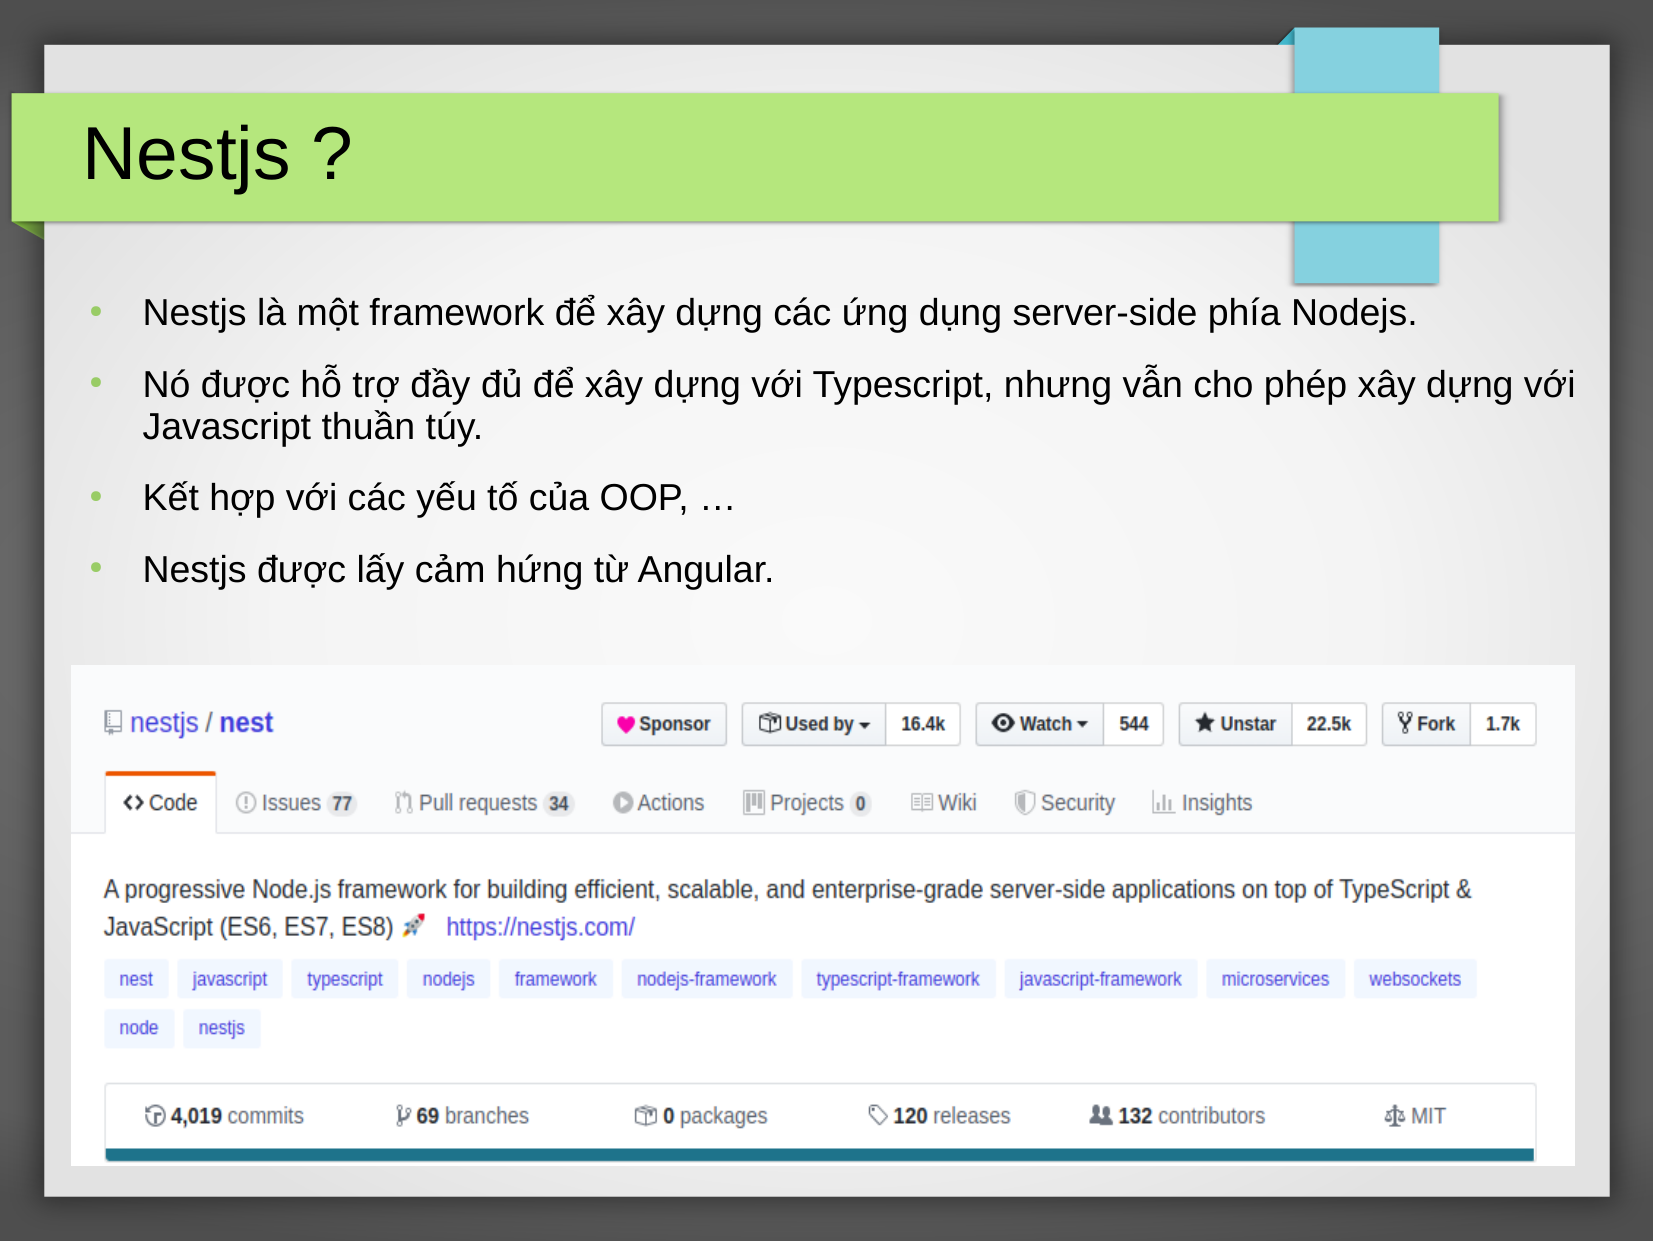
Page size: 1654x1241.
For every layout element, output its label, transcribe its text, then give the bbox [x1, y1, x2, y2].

picture [0, 0, 1653, 1241]
title Nestjs ? [82, 94, 1264, 213]
list Nestjs là một framework để xây dựng các ứng dụng server-side phía Nodejs. Nó được hỗ trợ đầy đủ để xây dựng với Typescript, nhưng vẫn cho phép xây dựng với Javascript thuần túy. Kết hợp với các yếu tố của OOP, … Nestjs được lấy cảm hứng từ Angular. [71, 291, 1578, 1192]
